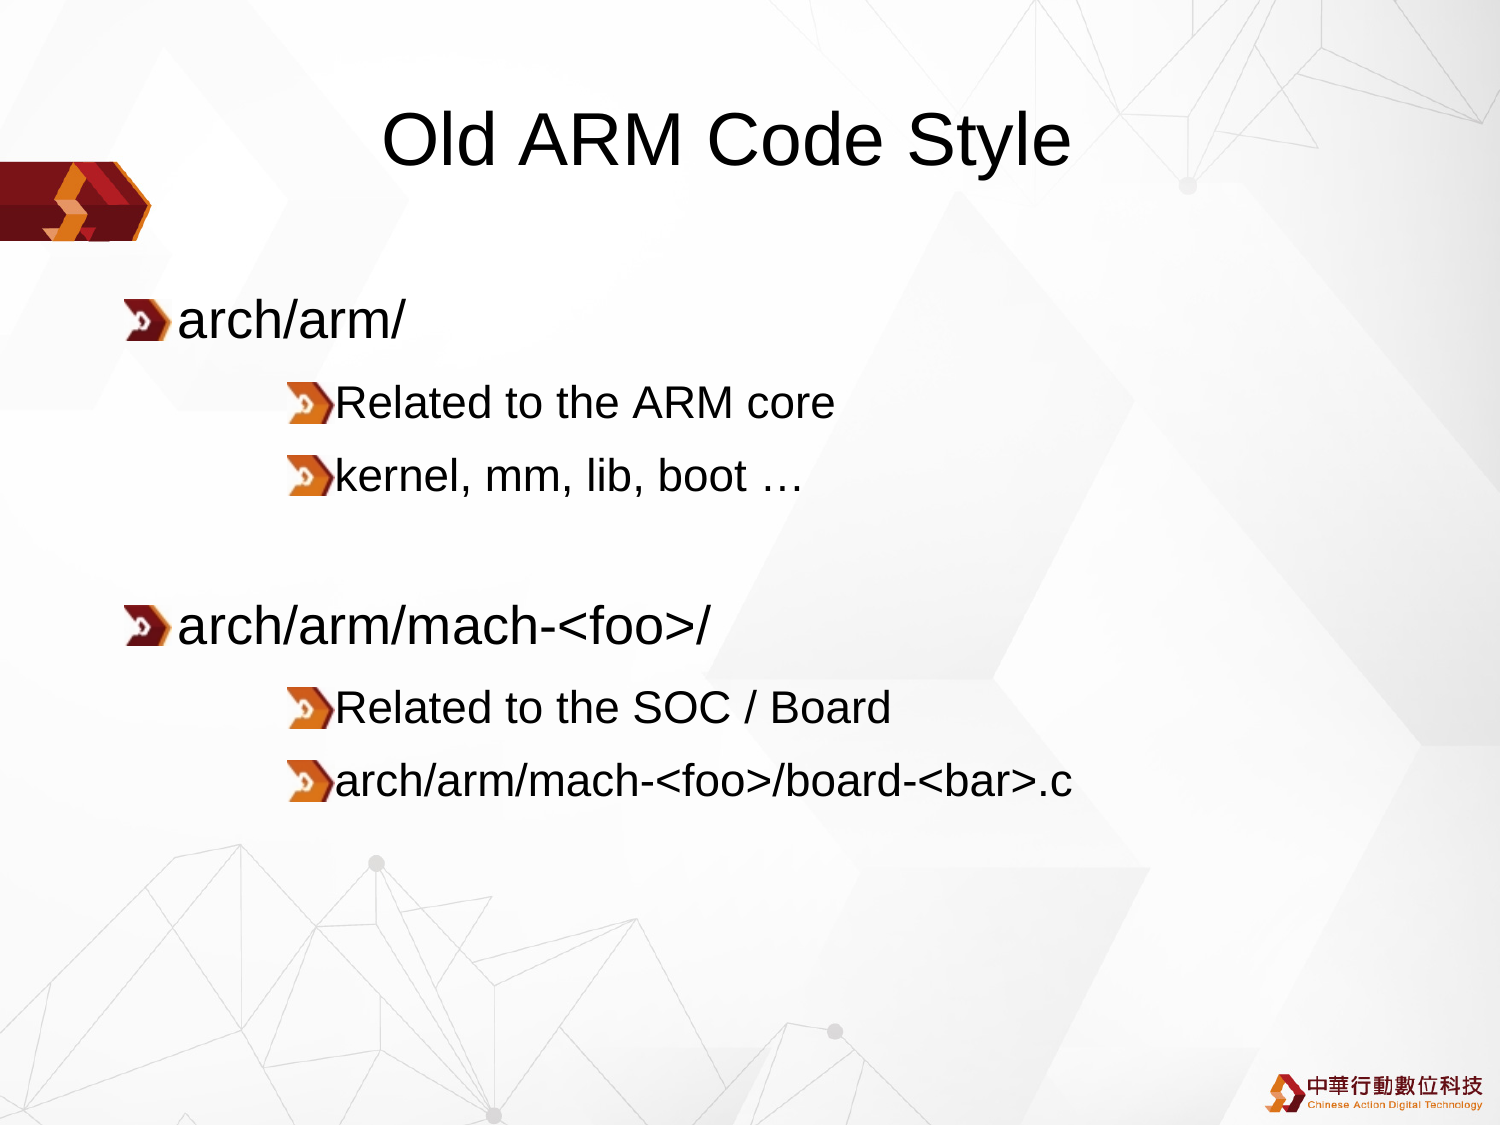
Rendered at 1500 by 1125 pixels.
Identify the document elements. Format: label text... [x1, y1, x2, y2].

picture [0, 0, 1500, 1125]
list arch/arm/ Related to the ARM core kernel, mm, lib, boot … arch/arm/mach-<foo>/ Related to the SOC / Board arch/arm/mach-<foo>/board-<bar>.c [107, 290, 1425, 943]
title Old ARM Code Style [75, 64, 1381, 215]
